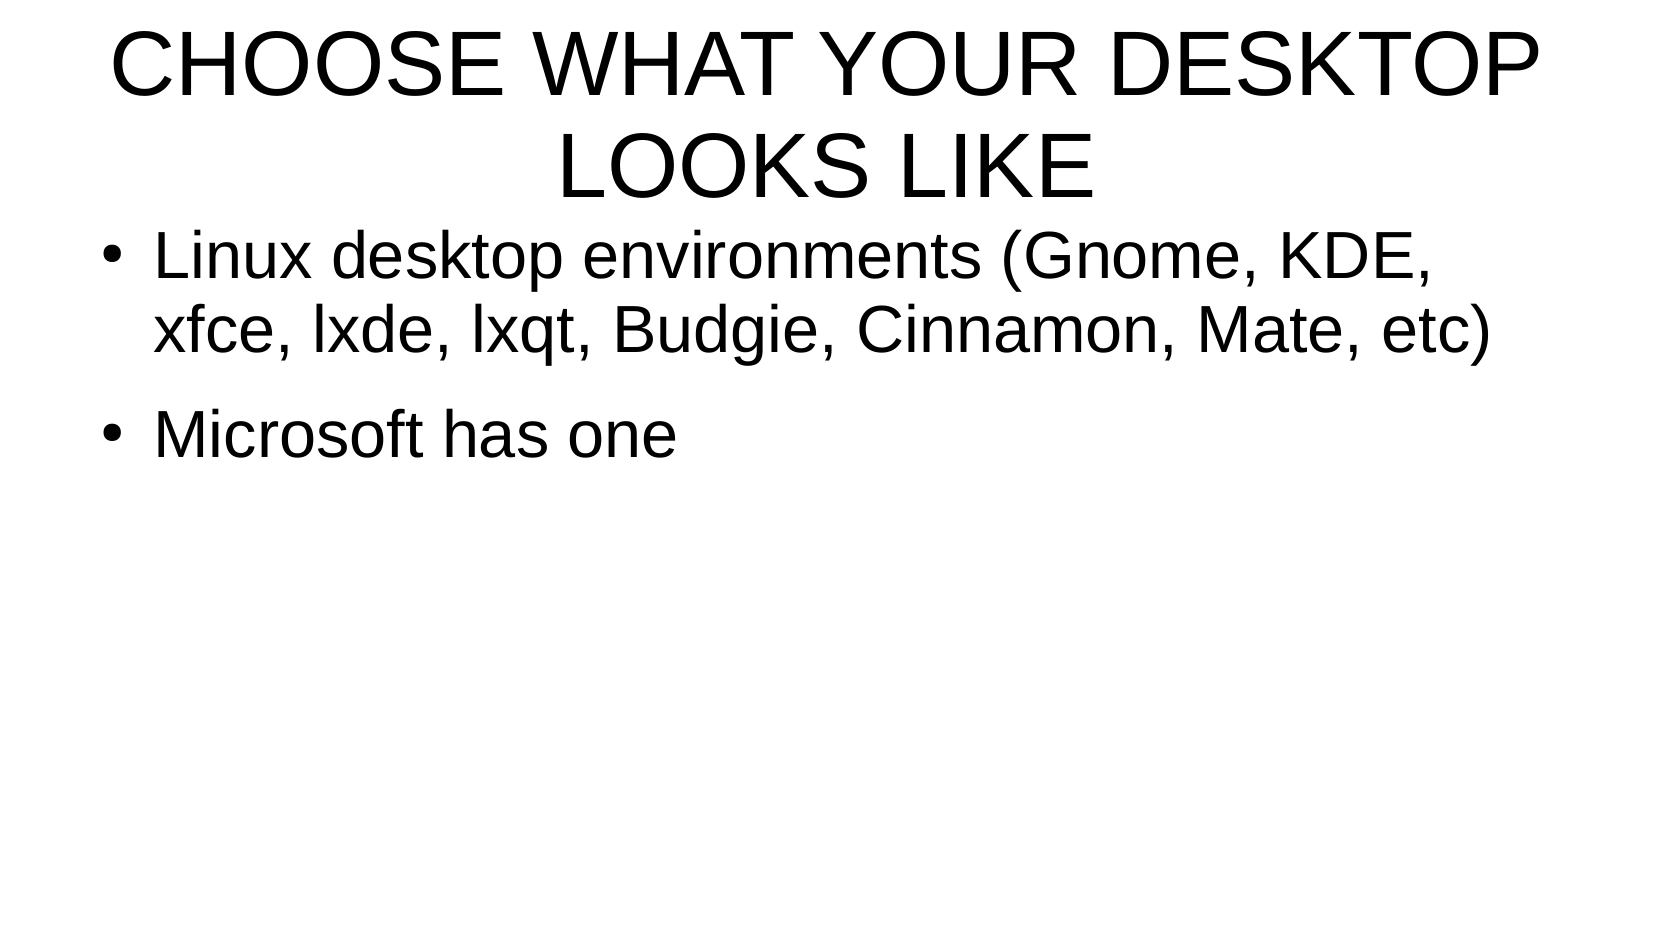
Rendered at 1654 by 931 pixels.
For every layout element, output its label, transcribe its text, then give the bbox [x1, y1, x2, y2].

list Linux desktop environments (Gnome, KDE, xfce, lxde, lxqt, Budgie, Cinnamon, Mate, etc) Microsoft has one [82, 217, 1571, 758]
title CHOOSE WHAT YOUR DESKTOP LOOKS LIKE [82, 12, 1571, 217]
